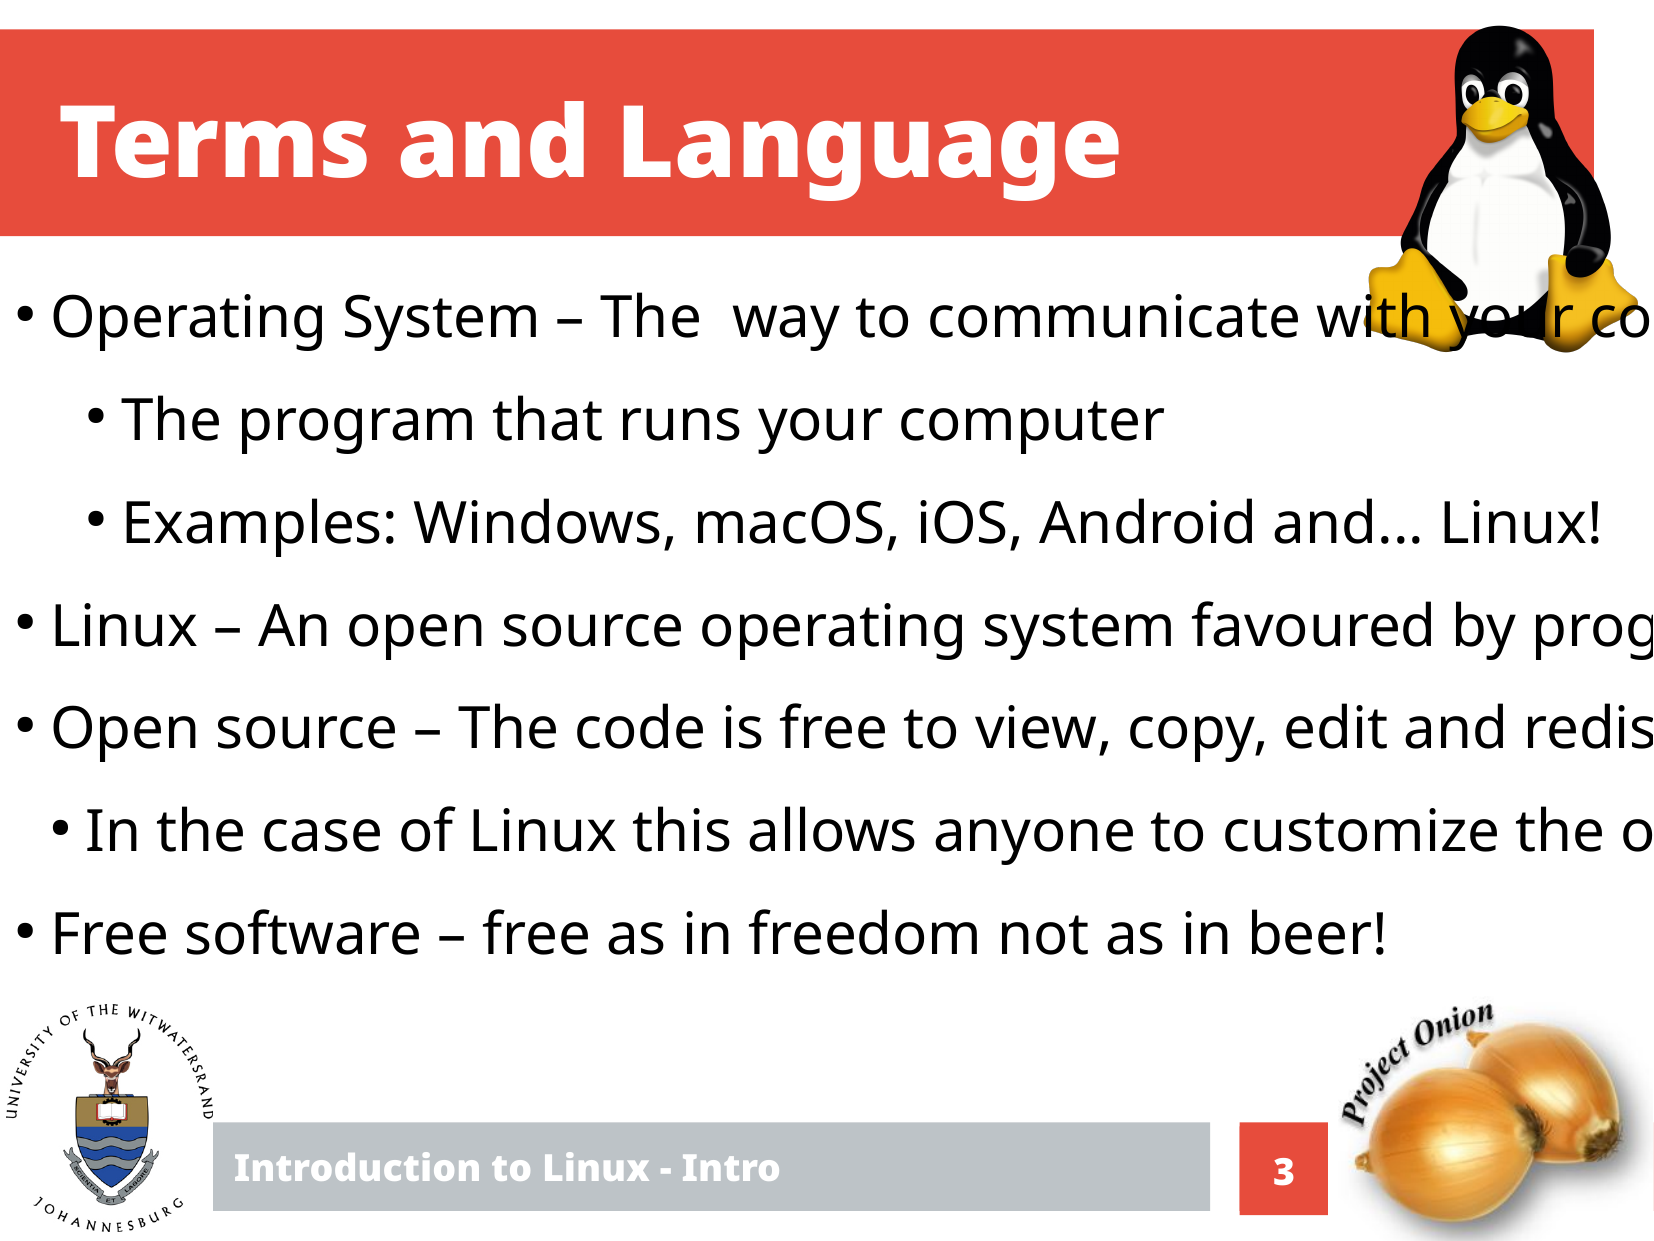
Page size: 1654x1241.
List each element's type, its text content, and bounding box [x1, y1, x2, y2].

title Terms and Language [58, 59, 1594, 207]
text_box Operating System – The way to communicate with your computer The program that runs your computer Examples: Windows, macOS, iOS, Android and... Linux! Linux – An open source operating system favoured by programmers for the versatility Open source – The code is free to view, copy, edit and redistribute. In the case of Linux this allows anyone to customize the operating system to there need. Free software – free as in freedom not as in beer! [0, 267, 1653, 973]
picture [1345, 4, 1653, 267]
picture [1328, 986, 1653, 1241]
picture [6, 1004, 213, 1232]
